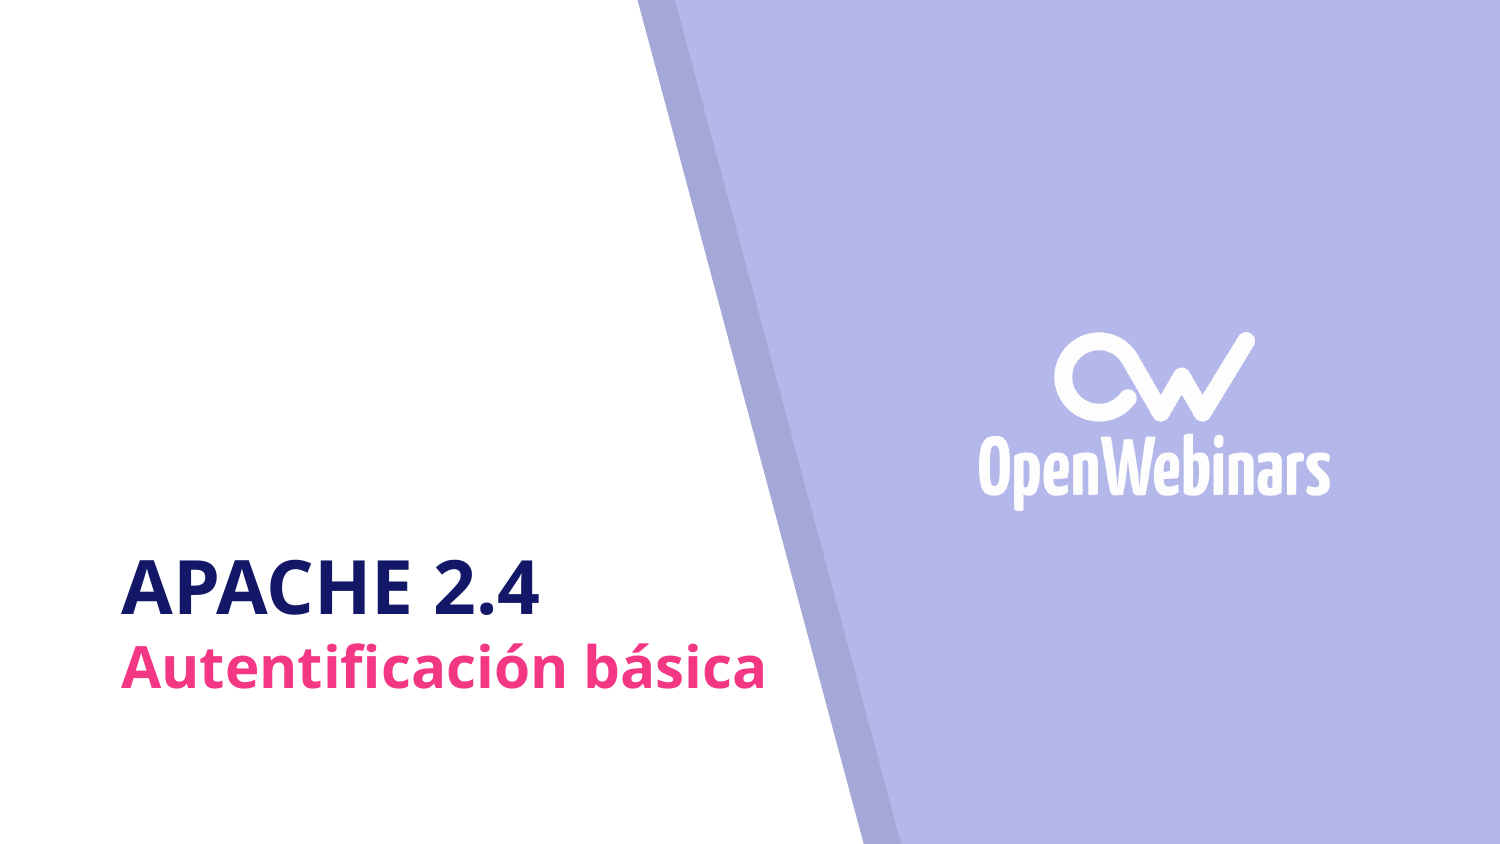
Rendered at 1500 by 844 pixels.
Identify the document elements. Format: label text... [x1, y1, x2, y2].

title APACHE 2.4 Autentificación básica [106, 520, 945, 715]
picture [979, 332, 1330, 512]
